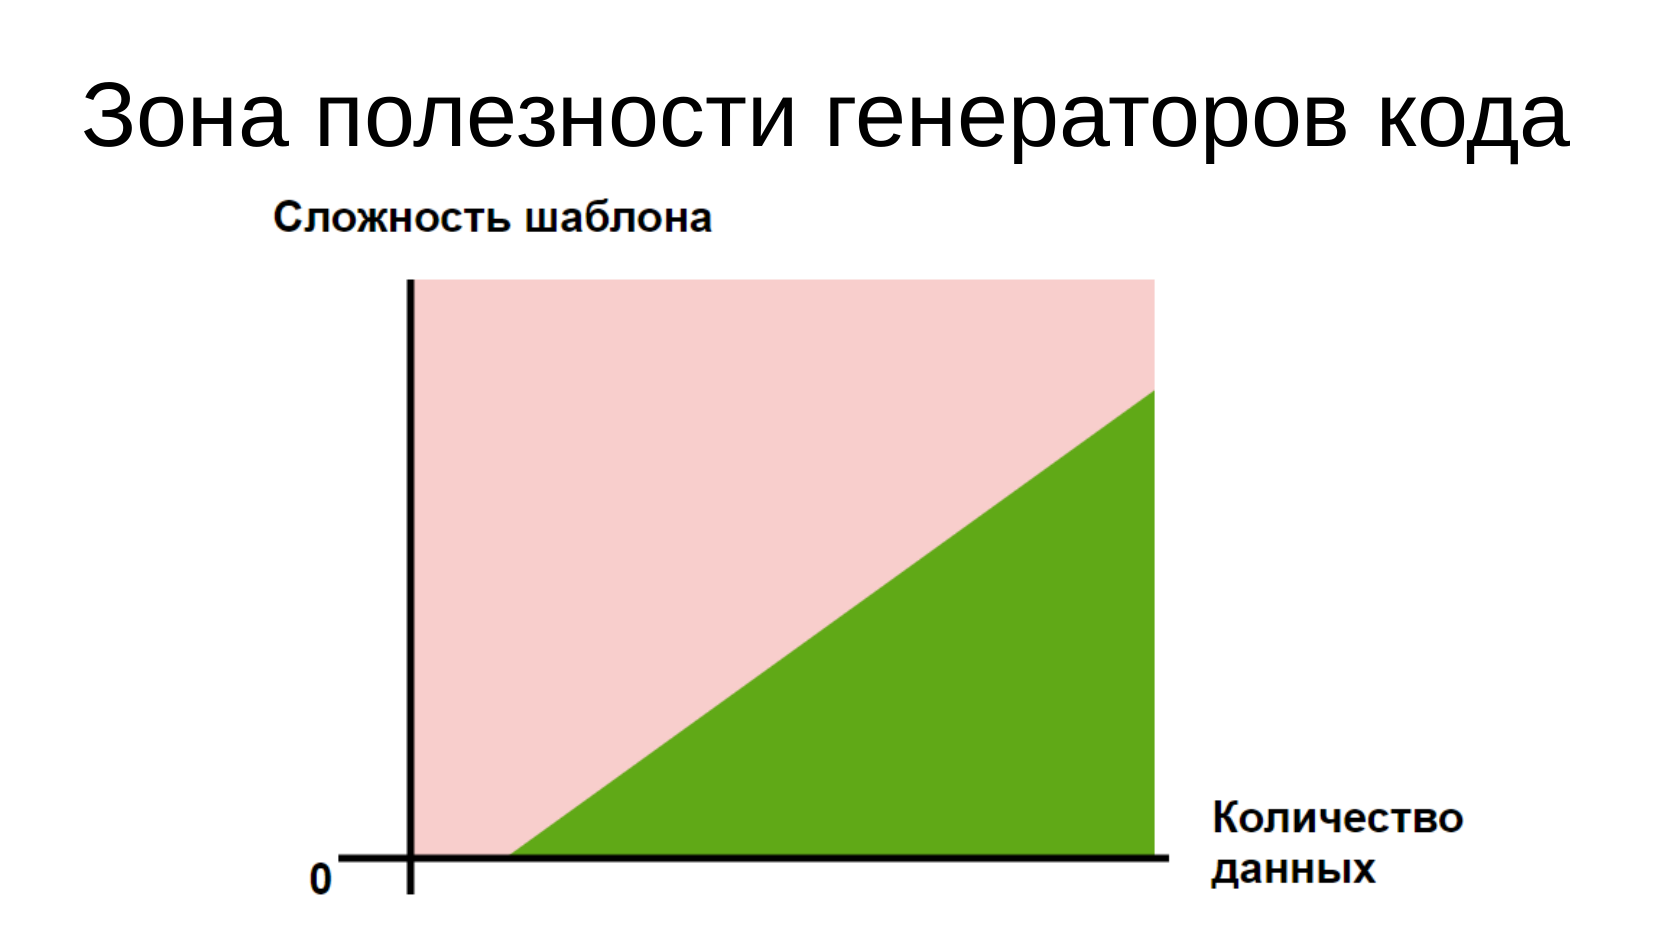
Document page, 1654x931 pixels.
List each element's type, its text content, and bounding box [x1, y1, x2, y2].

title Зона полезности генераторов кода [0, 12, 1654, 218]
picture [236, 164, 1477, 912]
